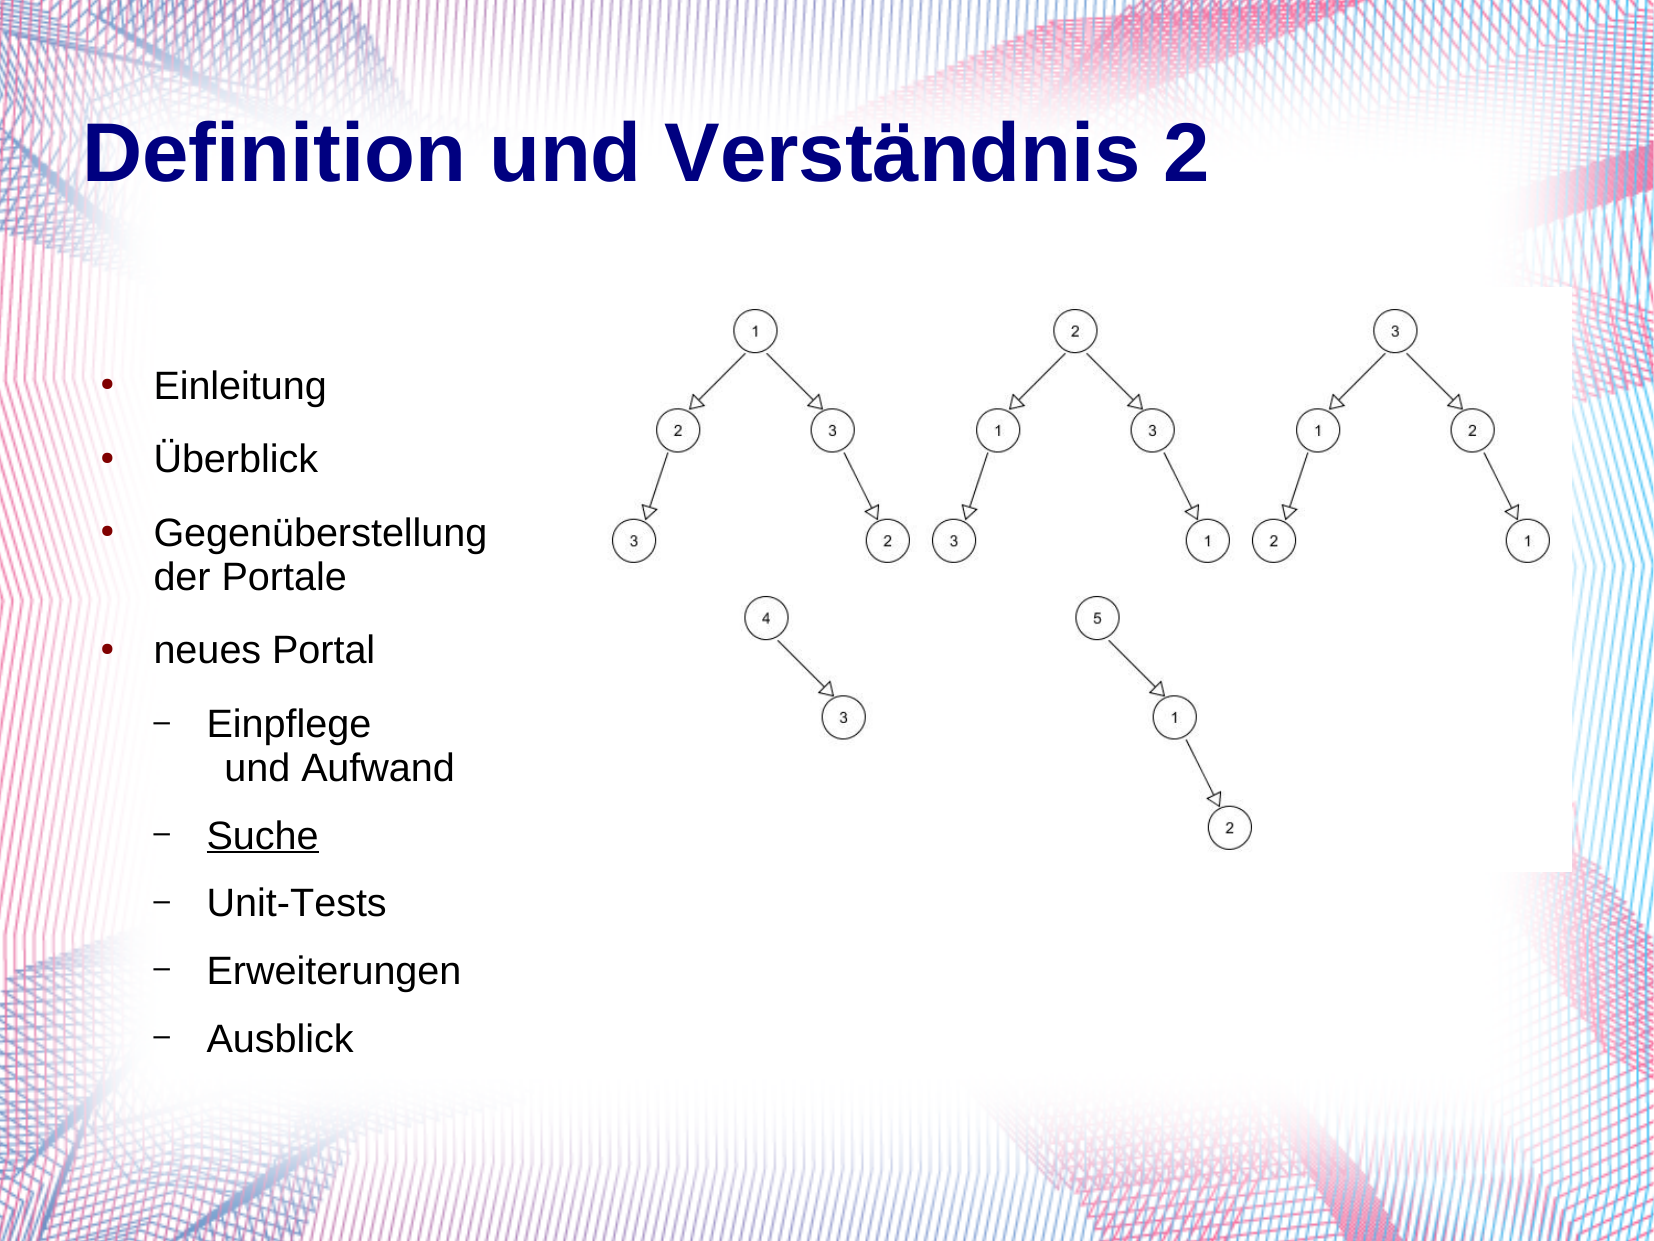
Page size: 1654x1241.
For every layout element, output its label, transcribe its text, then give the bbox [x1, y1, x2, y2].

title Definition und Verständnis 2 [82, 49, 1571, 257]
list Einleitung Überblick Gegenüberstellung der Portale neues Portal Einpflege und Aufwand Suche Unit-Tests Erweiterungen Ausblick [82, 290, 520, 1109]
picture [0, 0, 1654, 1241]
